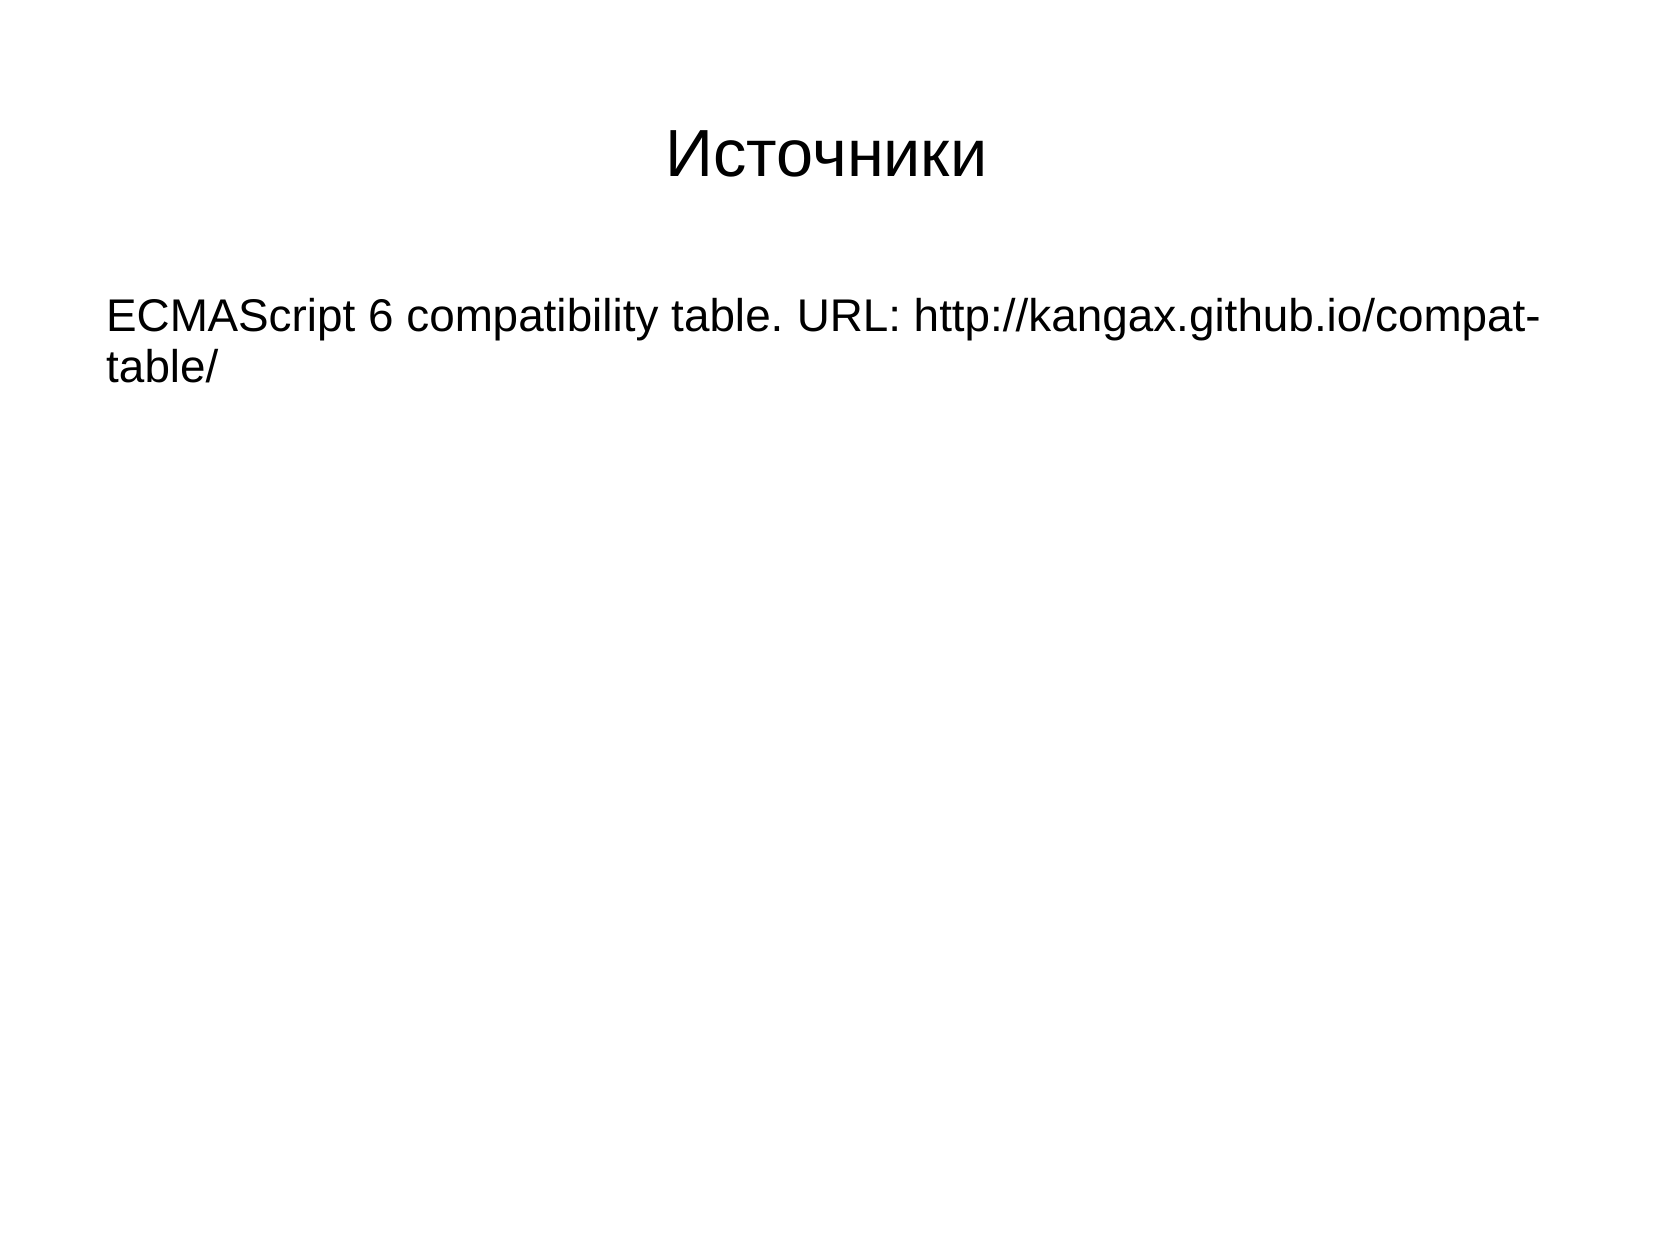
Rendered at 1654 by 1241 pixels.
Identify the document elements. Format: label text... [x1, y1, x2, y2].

list ECMAScript 6 compatibility table. URL: http://kangax.github.io/compat-table/ [35, 290, 1619, 1134]
title Источники [82, 49, 1571, 257]
